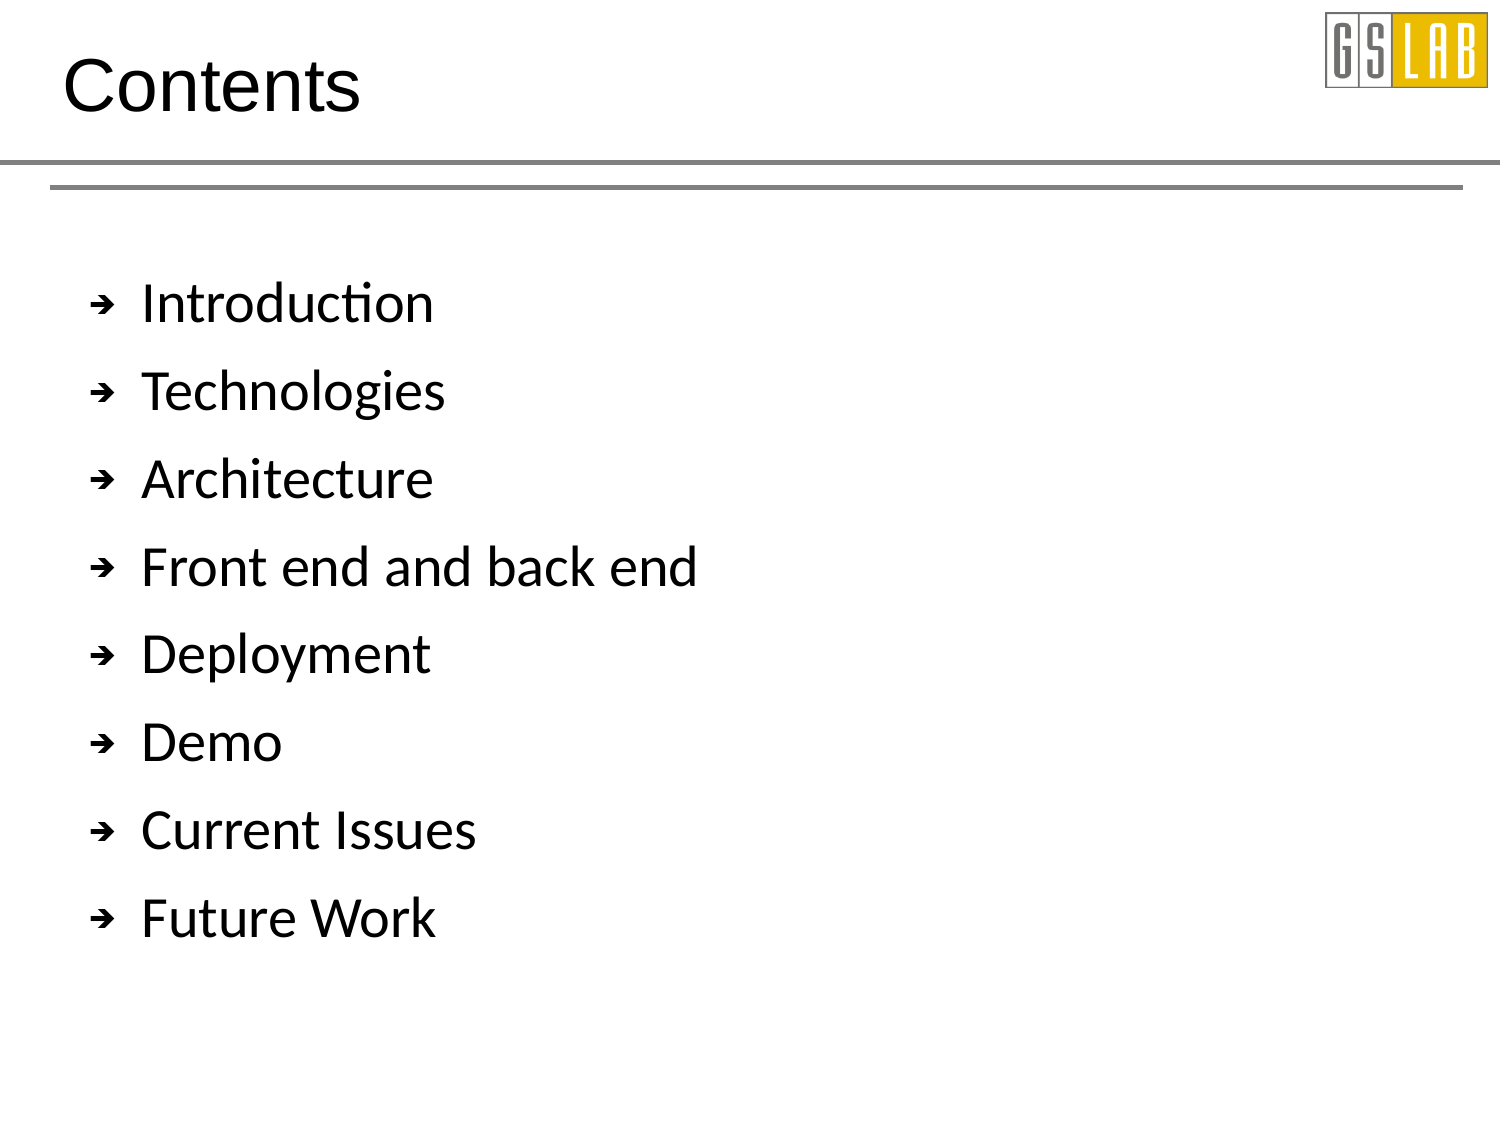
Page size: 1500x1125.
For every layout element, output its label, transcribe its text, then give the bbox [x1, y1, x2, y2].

title Contents [62, 32, 1413, 138]
picture [1325, 12, 1488, 88]
list Introduction Technologies Architecture Front end and back end Deployment Demo Current Issues Future Work [70, 278, 1421, 1028]
